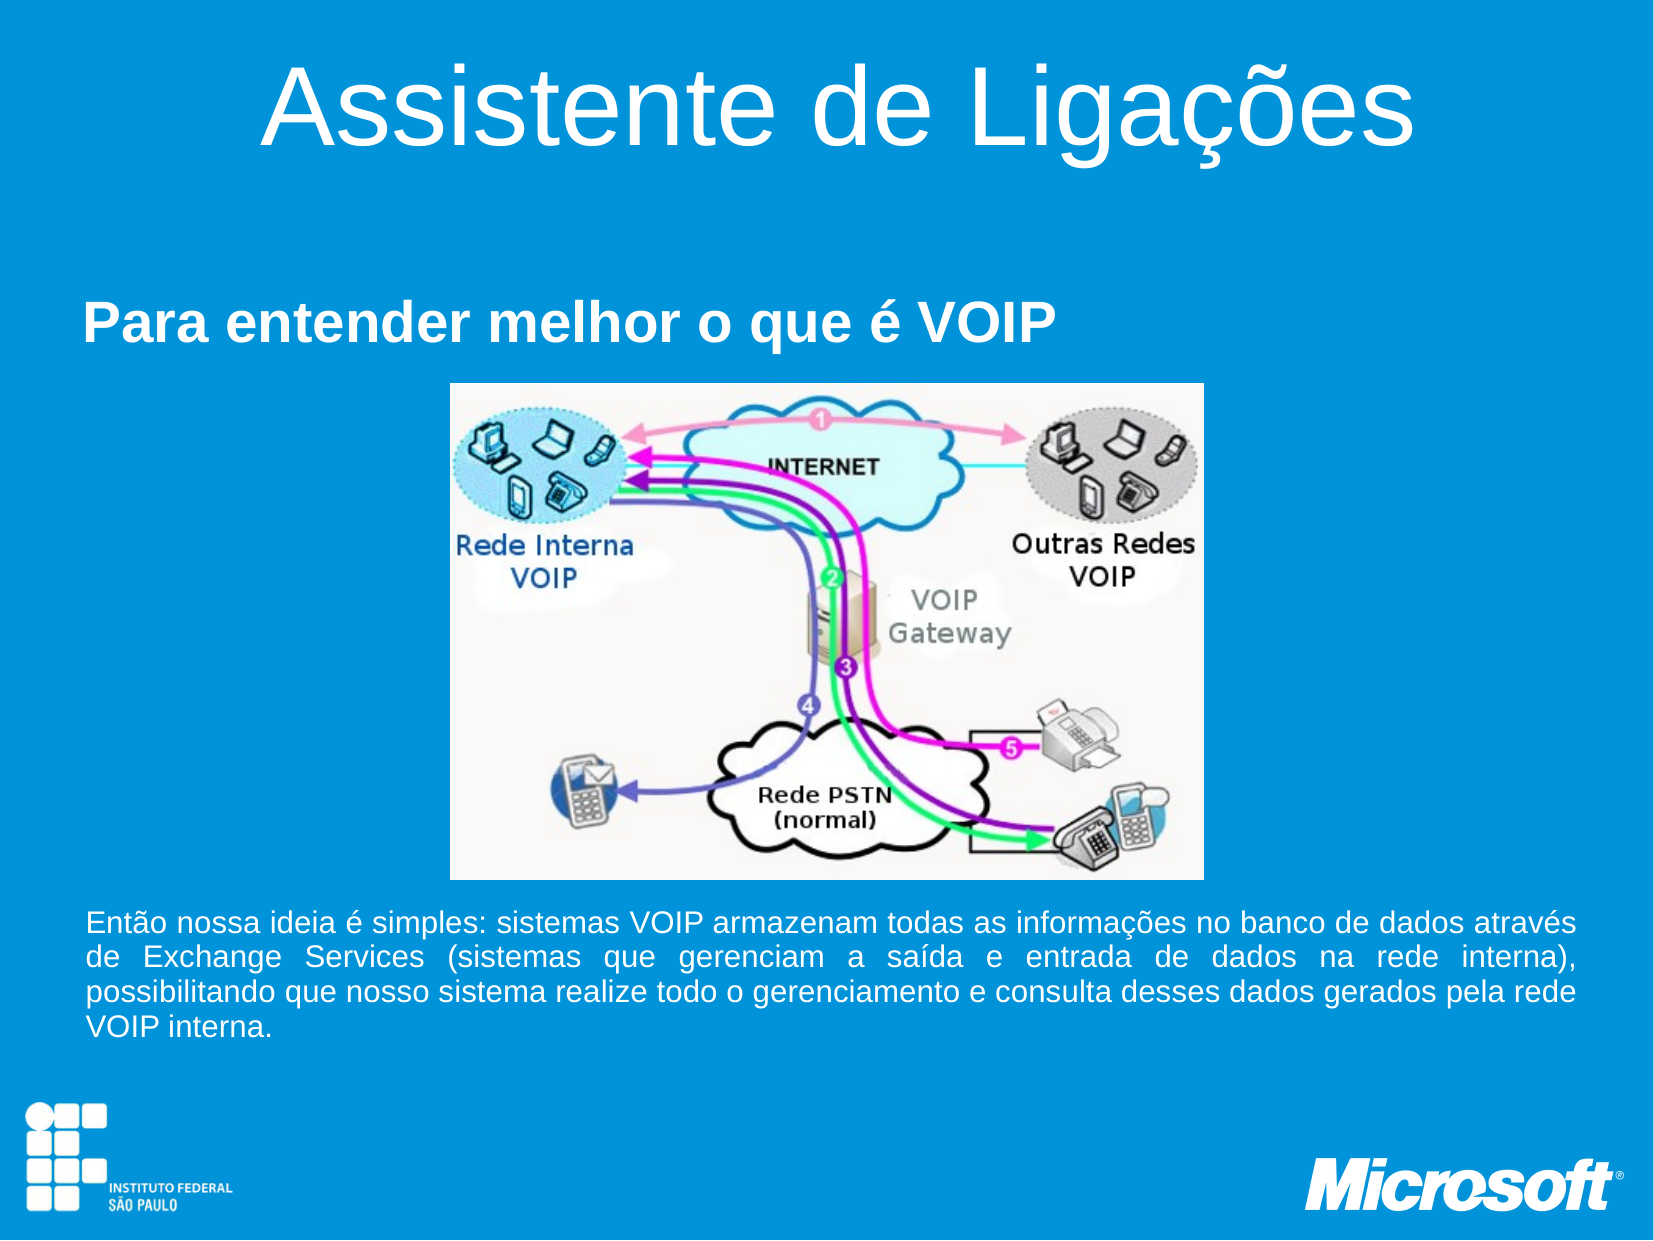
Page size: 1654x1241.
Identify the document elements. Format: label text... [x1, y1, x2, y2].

picture [1364, 1172, 1383, 1209]
picture [170, 1199, 176, 1211]
picture [451, 384, 1203, 879]
picture [27, 1159, 51, 1183]
picture [55, 1131, 79, 1155]
picture [55, 1186, 79, 1211]
picture [1373, 1159, 1386, 1166]
picture [227, 1184, 232, 1192]
picture [1306, 1159, 1369, 1209]
picture [55, 1159, 79, 1183]
picture [118, 1184, 126, 1192]
picture [1420, 1170, 1524, 1211]
picture [82, 1159, 107, 1183]
picture [138, 1199, 144, 1209]
picture [27, 1186, 51, 1211]
picture [1525, 1159, 1612, 1211]
picture [118, 1197, 132, 1211]
picture [185, 1184, 200, 1192]
picture [26, 1103, 79, 1155]
text_box Assistente de Ligações [94, 35, 1583, 178]
picture [82, 1104, 107, 1128]
picture [155, 1184, 168, 1192]
text_box Então nossa ideia é simples: sistemas VOIP armazenam todas as informações no banco de dados através de Exchange Services (sistemas que gerenciam a saída e entrada de dados na rede interna), possibilitando que nosso sistema realize todo o gerenciamento e consulta desses dados gerados pela rede VOIP interna. [70, 897, 1595, 1052]
picture [146, 1199, 168, 1211]
picture [218, 1184, 224, 1192]
list Para entender melhor o que é VOIP [82, 290, 1571, 378]
picture [1382, 1171, 1422, 1210]
